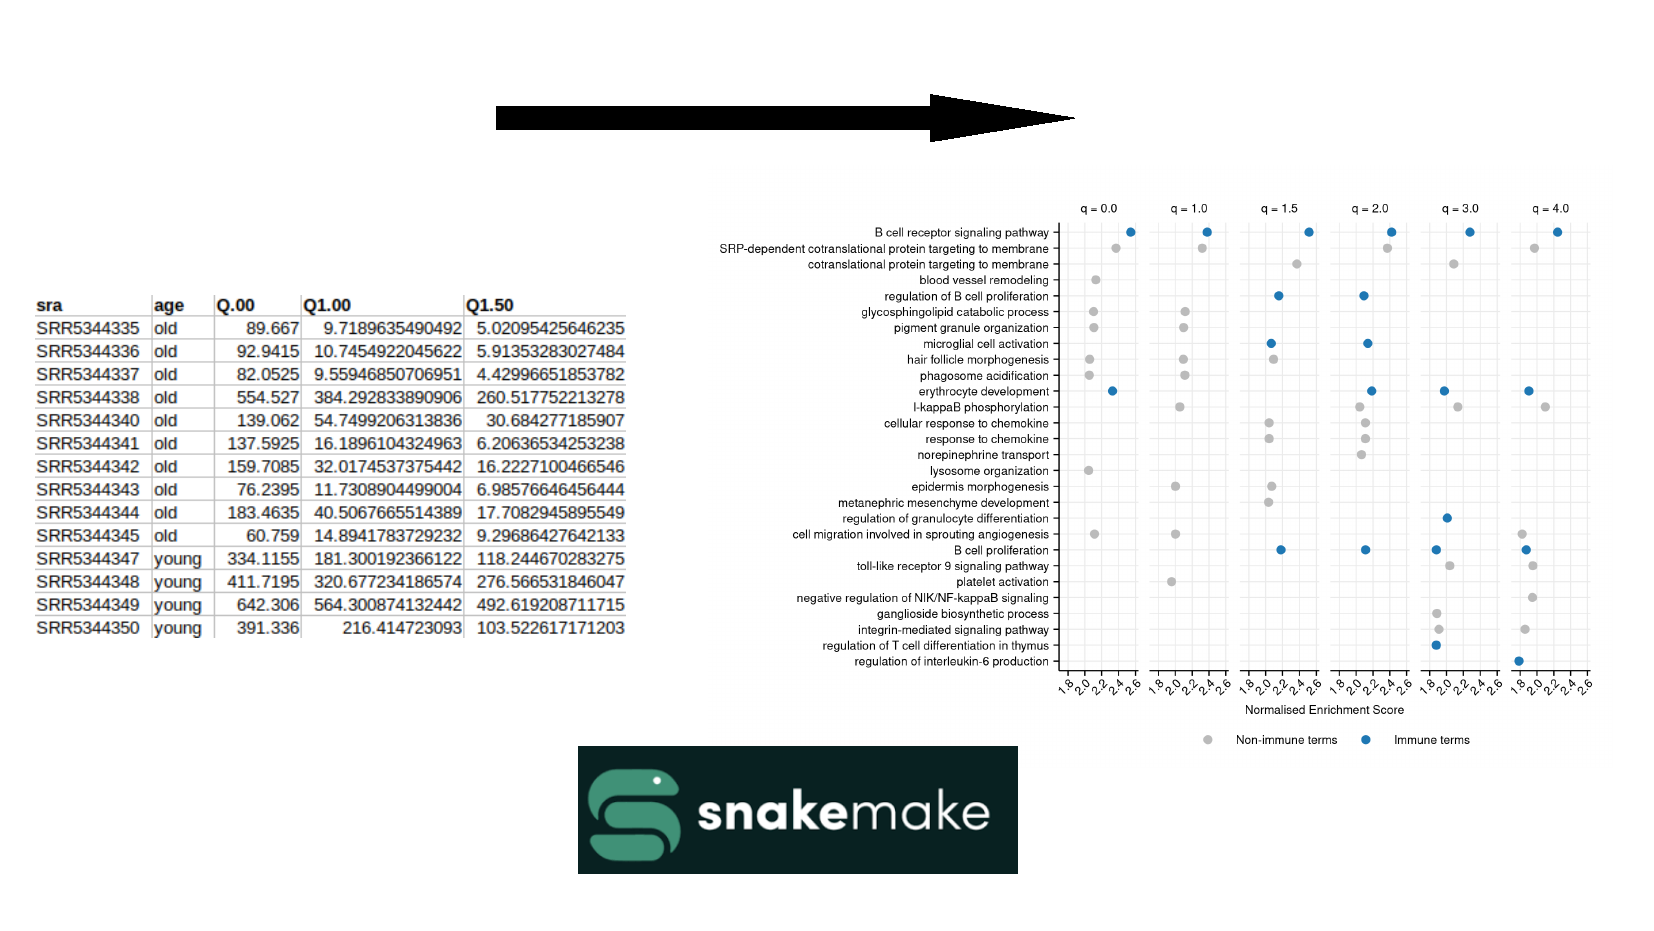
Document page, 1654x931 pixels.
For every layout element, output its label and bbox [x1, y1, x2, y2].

text_box [496, 94, 1075, 142]
picture [578, 165, 1613, 875]
picture [35, 295, 626, 638]
